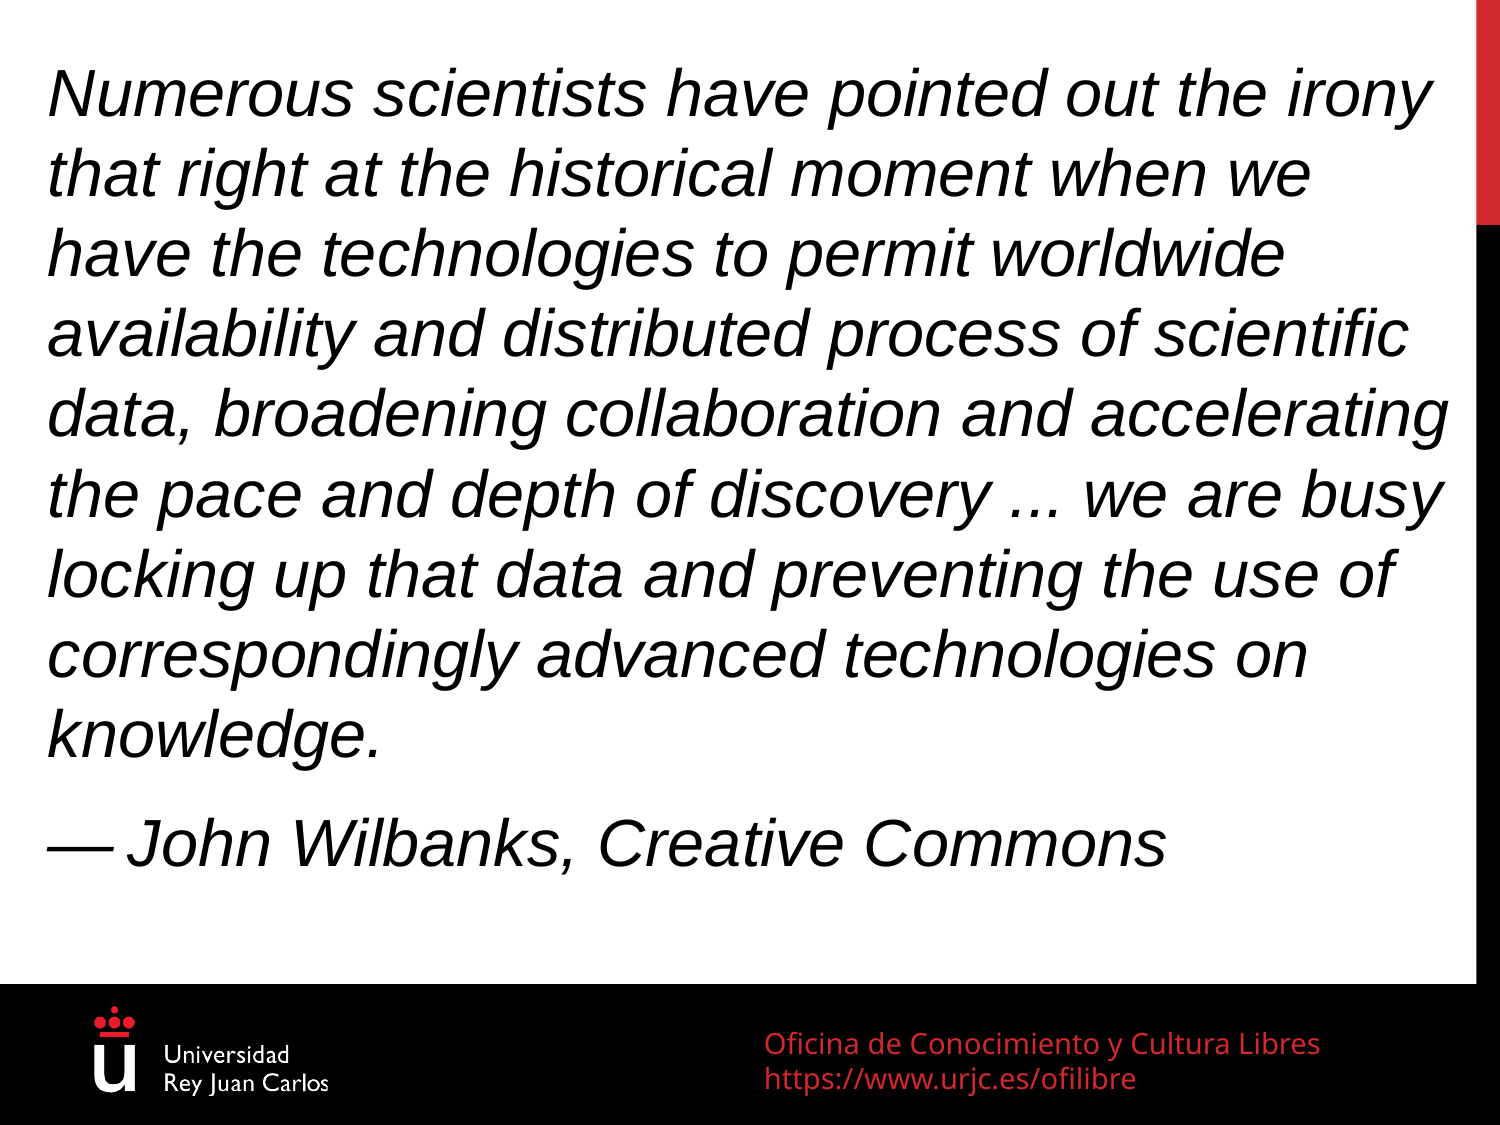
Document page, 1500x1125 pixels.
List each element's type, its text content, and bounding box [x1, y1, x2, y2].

text_box [0, 984, 1500, 1125]
text_box Oficina de Conocimiento y Cultura Libres https://www.urjc.es/ofilibre [748, 1017, 1500, 1125]
list Numerous scientists have pointed out the irony that right at the historical moment when we have the technologies to permit worldwide availability and distributed process of scientific data, broadening collaboration and accelerating the pace and depth of discovery ... we are busy locking up that data and preventing the use of correspondingly advanced technologies on knowledge. — John Wilbanks, Creative Commons [32, 42, 1471, 946]
picture [94, 1006, 328, 1096]
